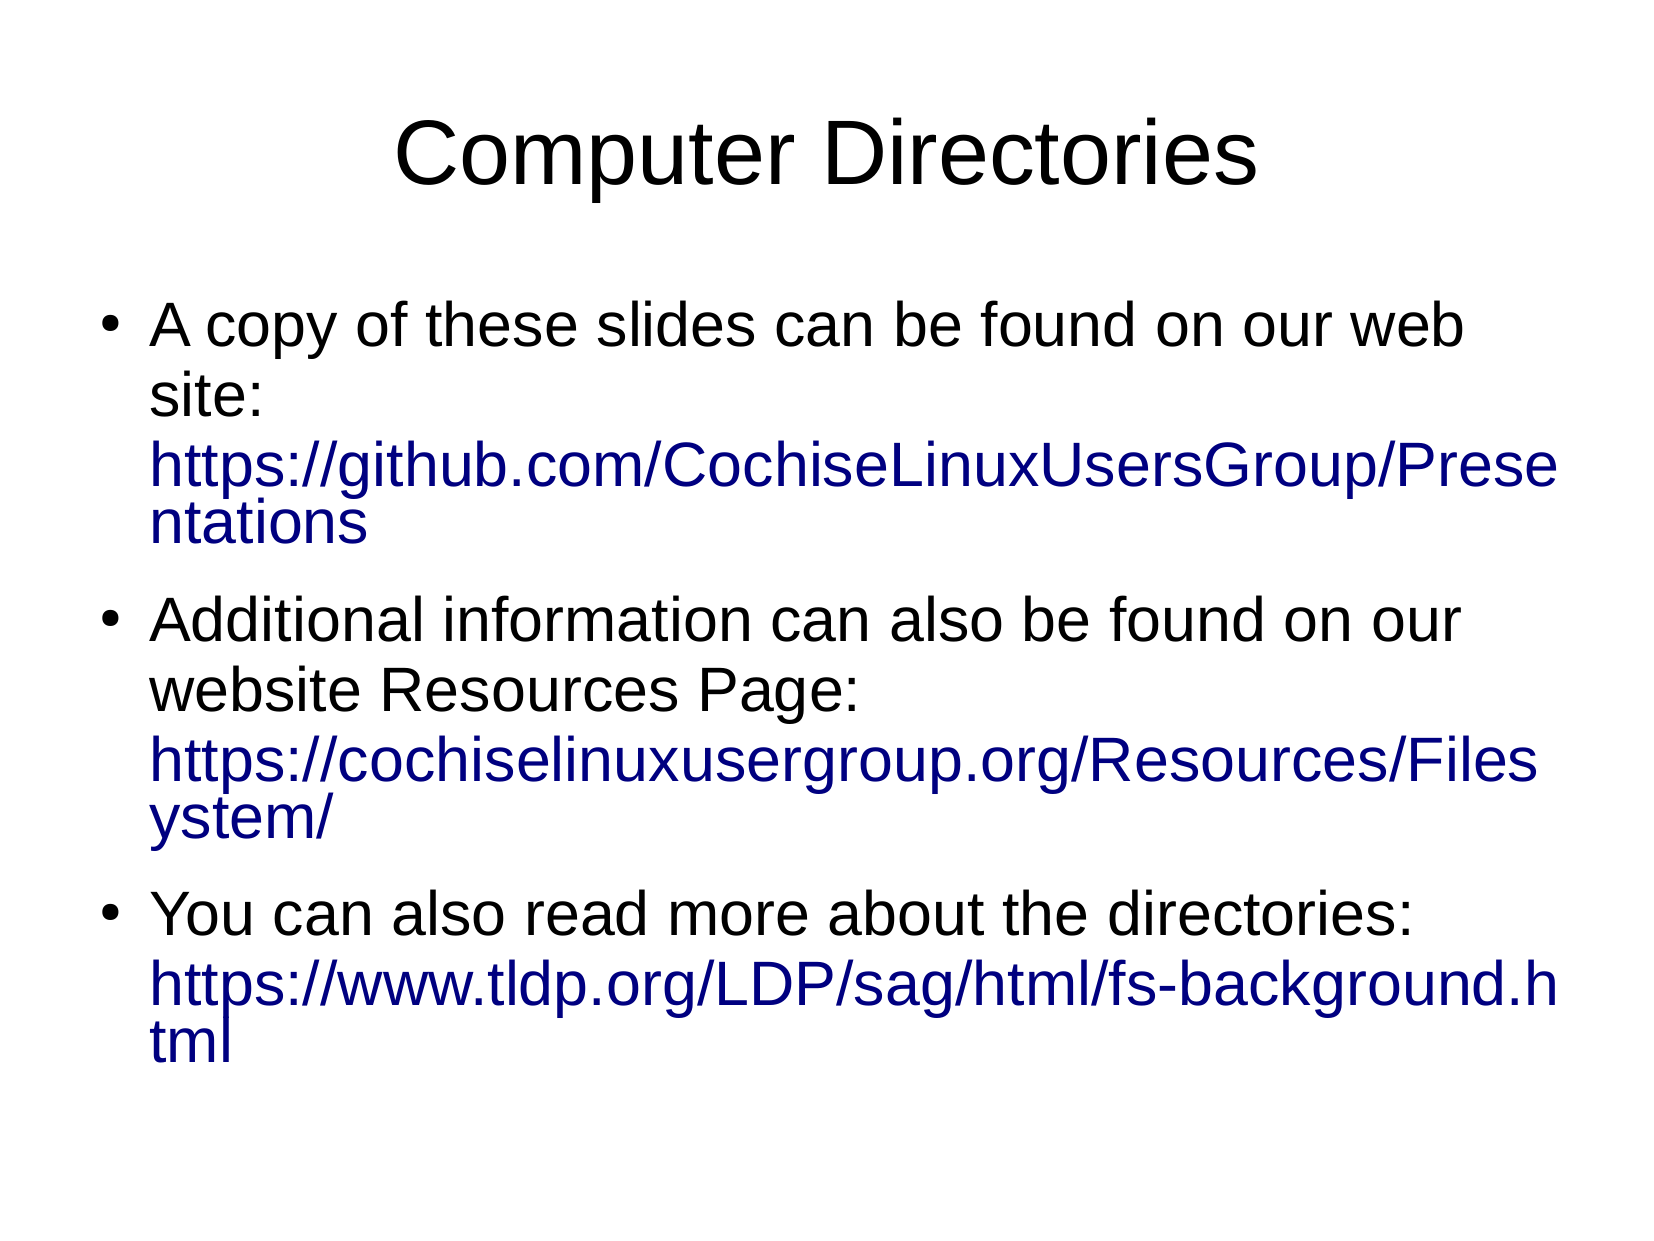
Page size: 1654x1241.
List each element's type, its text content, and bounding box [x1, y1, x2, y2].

title Computer Directories [82, 49, 1571, 257]
list A copy of these slides can be found on our web site: https://github.com/CochiseLinuxUsersGroup/Presentations Additional information can also be found on our website Resources Page: https://cochiselinuxusergroup.org/Resources/Filesystem/ You can also read more about the directories: https://www.tldp.org/LDP/sag/html/fs-background.html [82, 290, 1571, 1010]
